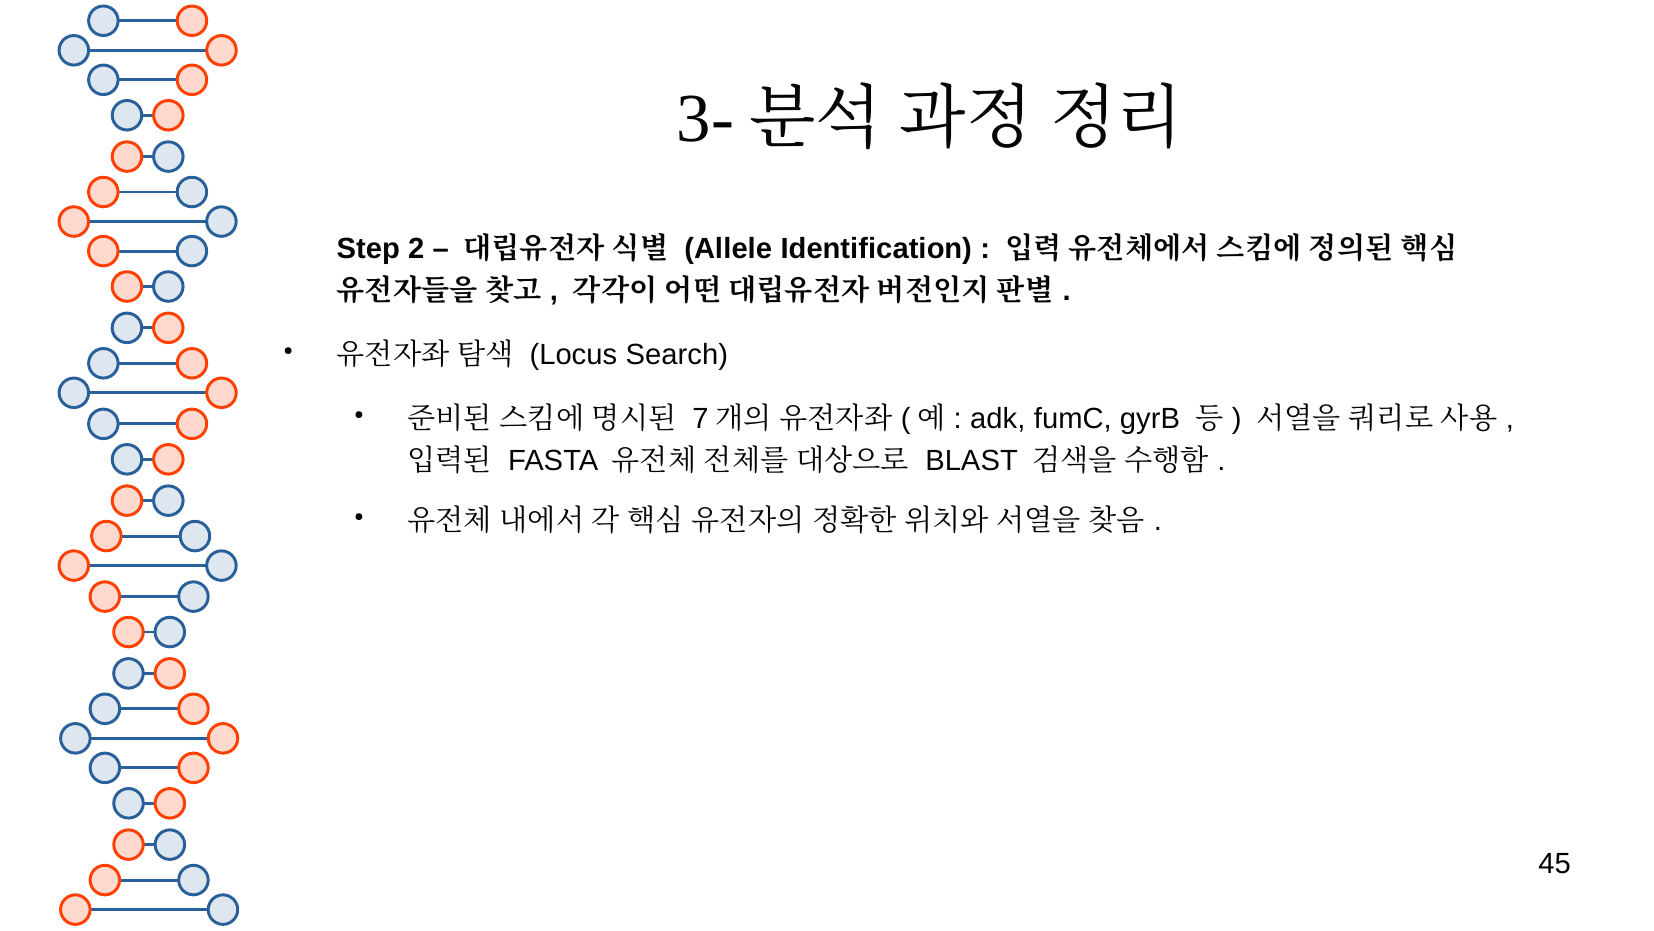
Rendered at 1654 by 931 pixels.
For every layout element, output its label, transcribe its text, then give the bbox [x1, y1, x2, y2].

list Step 2 – 대립유전자 식별 (Allele Identification) : 입력 유전체에서 스킴에 정의된 핵심 유전자들을 찾고, 각각이 어떤 대립유전자 버전인지 판별. 유전자좌 탐색 (Locus Search) 준비된 스킴에 명시된 7개의 유전자좌(예: adk, fumC, gyrB 등) 서열을 쿼리로 사용, 입력된 FASTA 유전체 전체를 대상으로 BLAST 검색을 수행함. 유전체 내에서 각 핵심 유전자의 정확한 위치와 서열을 찾음. [265, 224, 1595, 826]
title 3-분석 과정 정리 [265, 35, 1595, 189]
